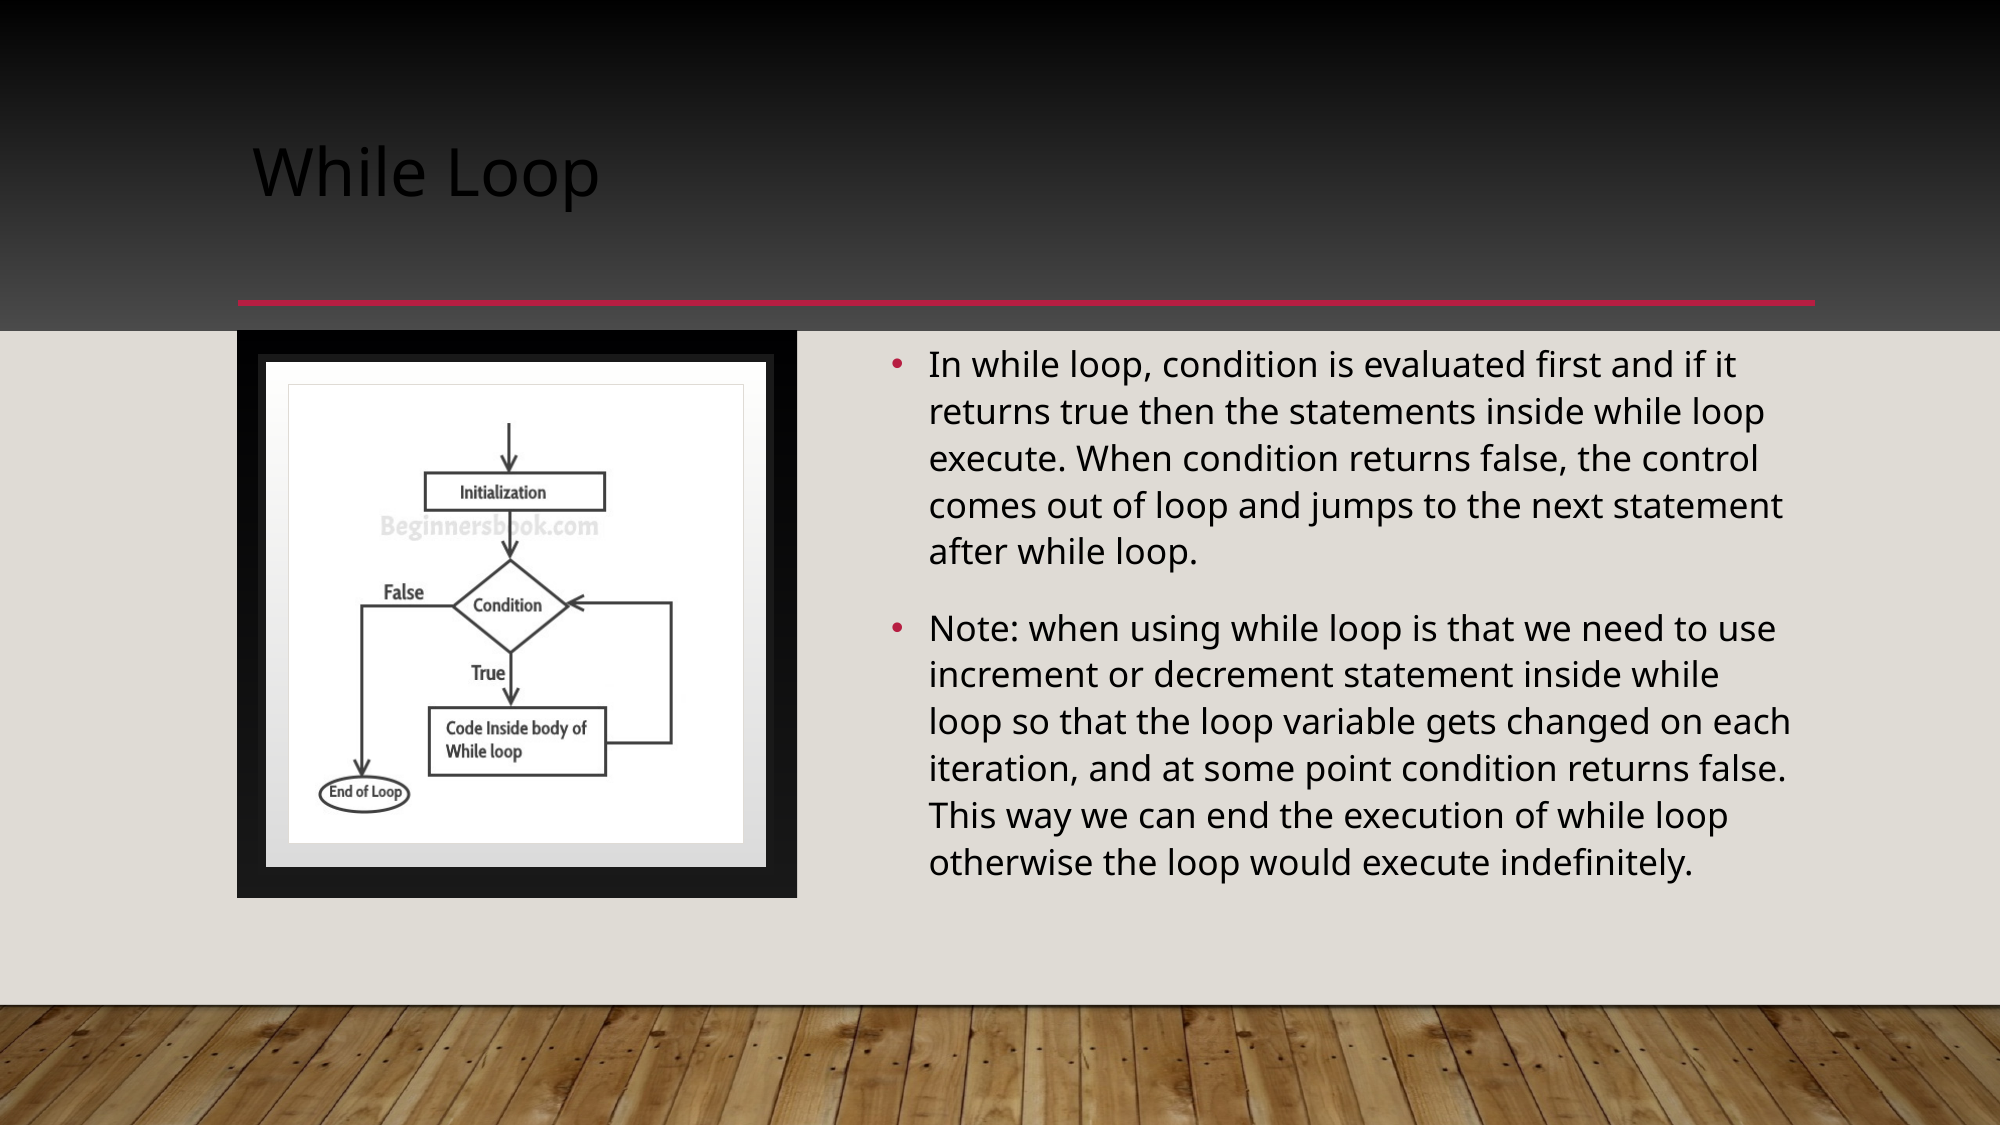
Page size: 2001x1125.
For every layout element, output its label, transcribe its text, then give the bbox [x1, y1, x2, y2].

title While Loop [238, 131, 1814, 305]
list In while loop, condition is evaluated first and if it returns true then the statements inside while loop execute. When condition returns false, the control comes out of loop and jumps to the next statement after while loop. Note: when using while loop is that we need to use increment or decrement statement inside while loop so that the loop variable gets changed on each iteration, and at some point condition returns false. This way we can end the execution of while loop otherwise the loop would execute indefinitely. [876, 330, 1813, 897]
picture [0, 1005, 2000, 1125]
text_box [237, 330, 798, 898]
picture [315, 412, 718, 816]
